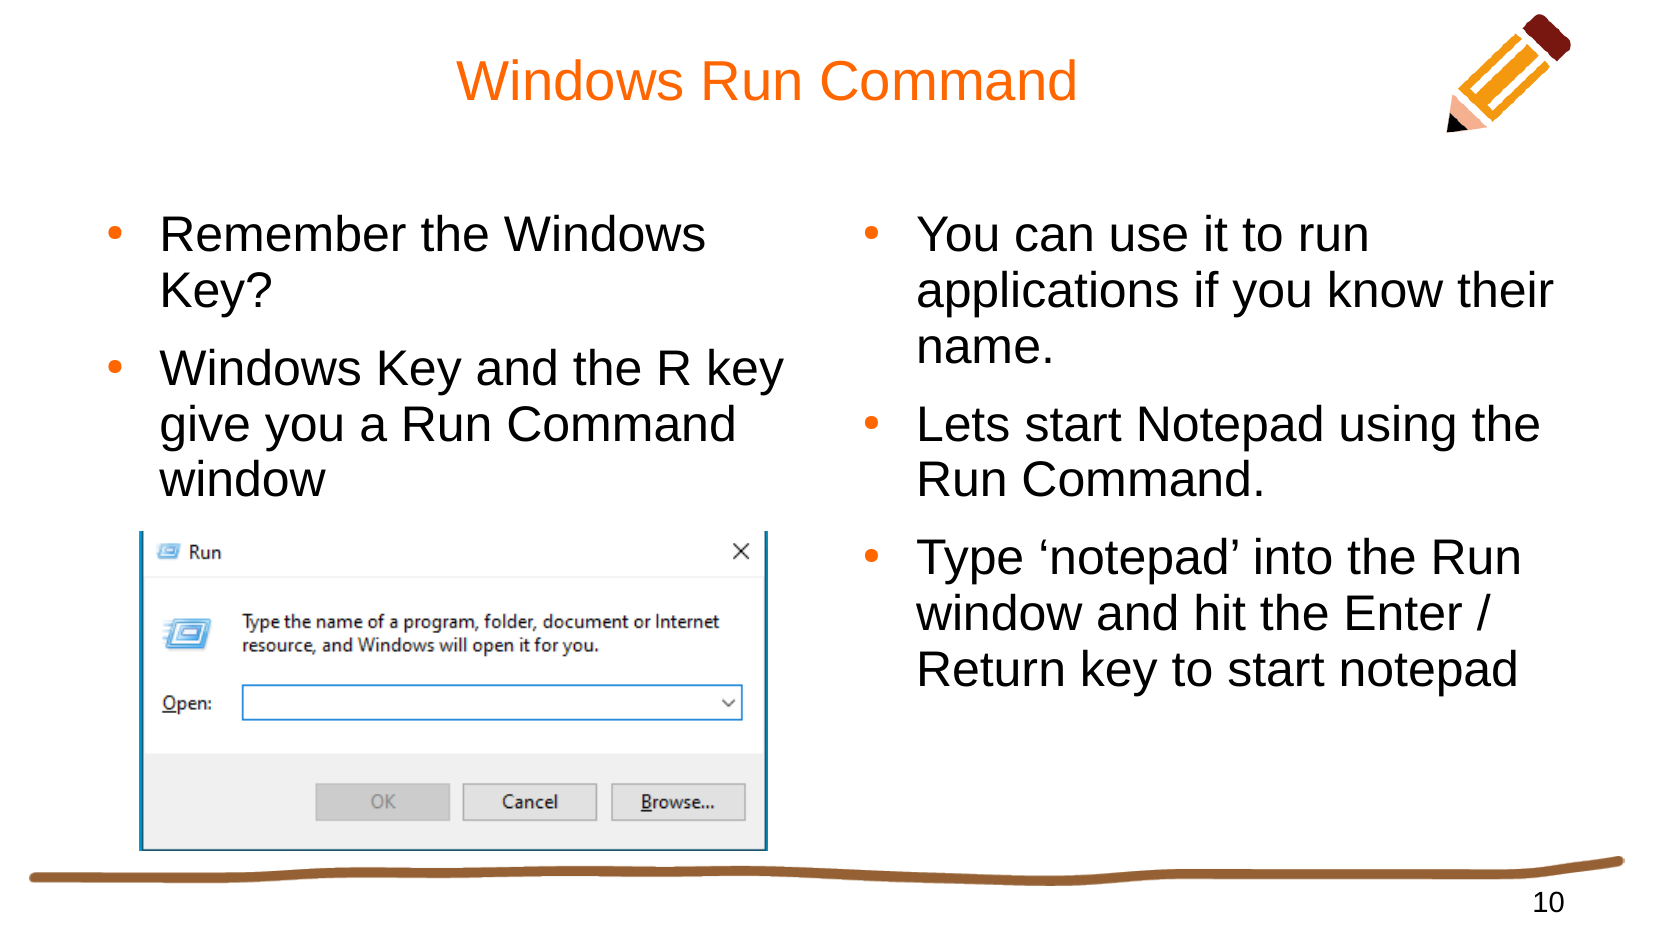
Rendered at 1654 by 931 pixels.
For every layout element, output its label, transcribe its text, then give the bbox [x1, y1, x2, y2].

picture [29, 856, 1625, 886]
list You can use it to run applications if you know their name. Lets start Notepad using the Run Command. Type ‘notepad’ into the Run window and hit the Enter / Return key to start notepad [845, 206, 1566, 857]
title Windows Run Command [88, 29, 1447, 133]
list Remember the Windows Key? Windows Key and the R key give you a Run Command window [88, 206, 809, 857]
picture [1446, 14, 1571, 133]
picture [143, 531, 765, 851]
